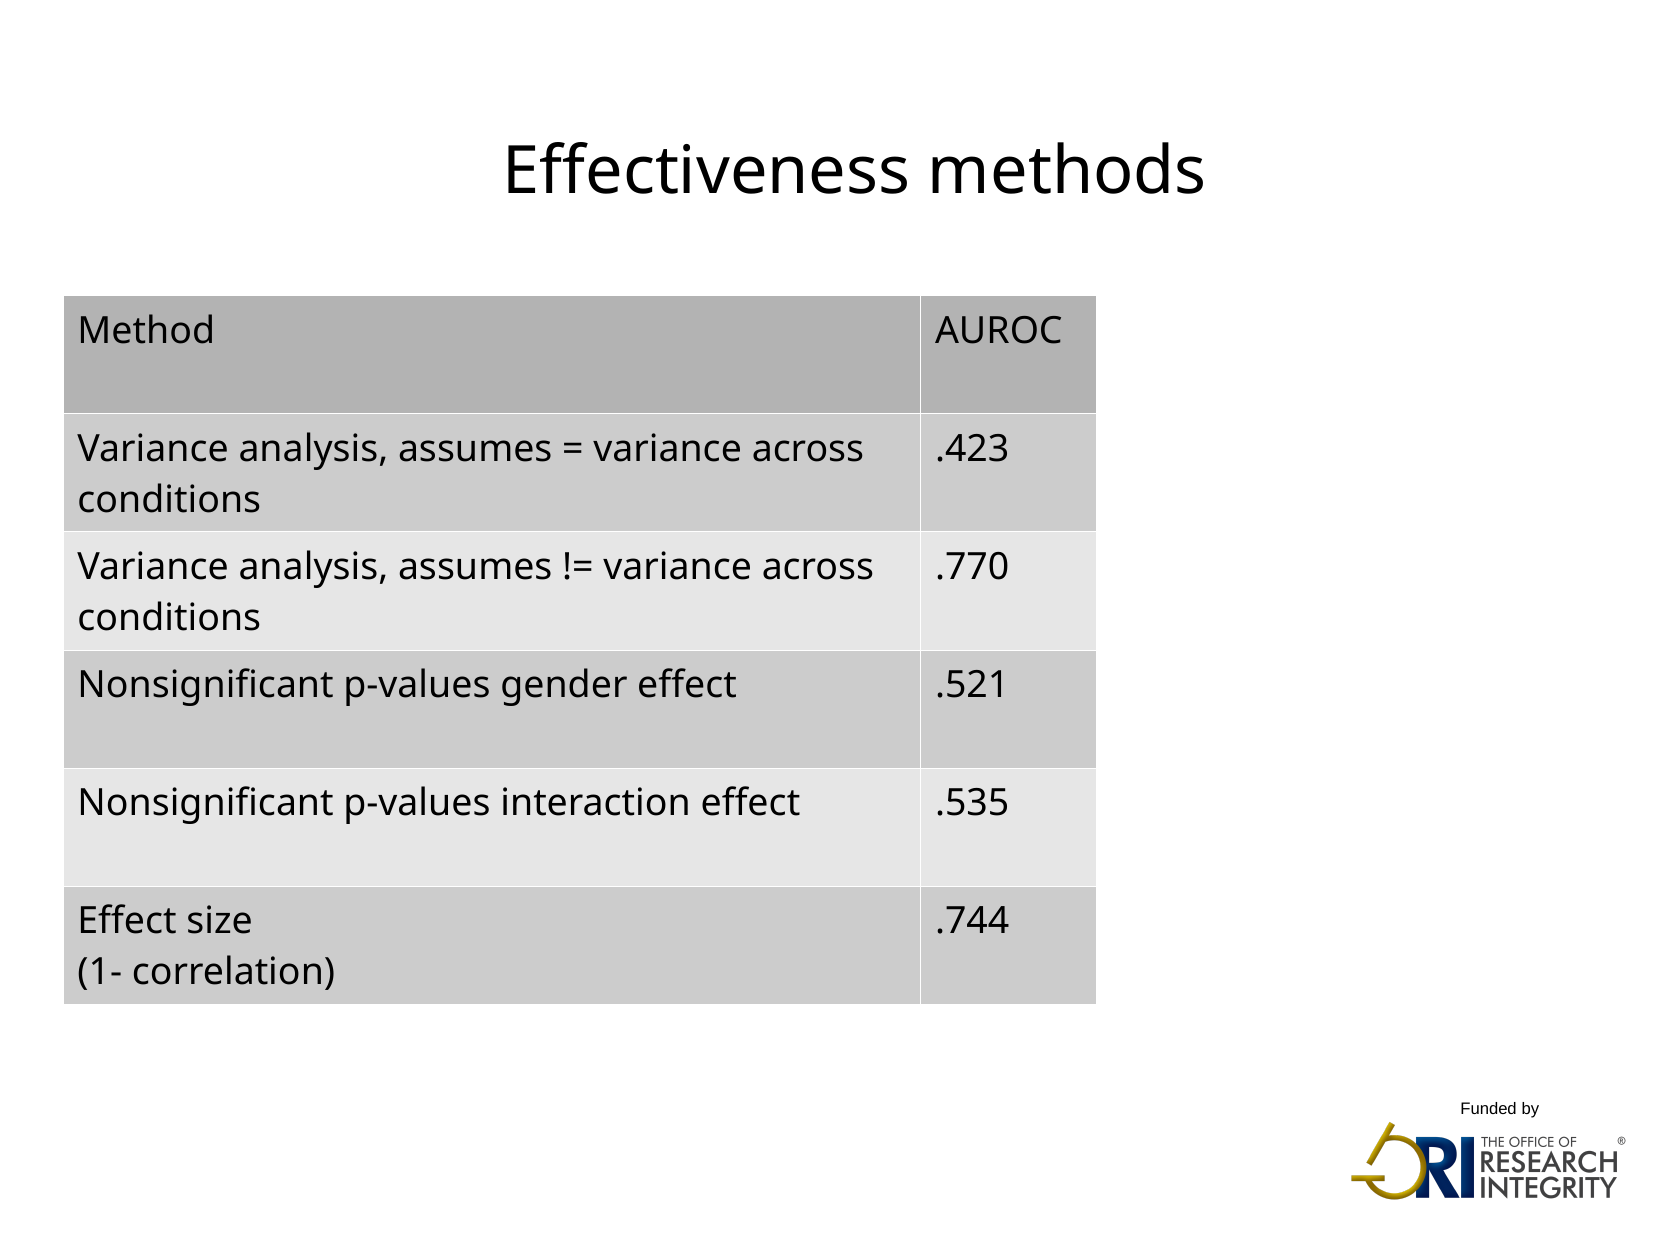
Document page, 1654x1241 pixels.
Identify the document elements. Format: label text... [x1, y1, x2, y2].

table_header AUROC [921, 296, 1096, 413]
table_cell Variance analysis, assumes != variance across conditions [64, 532, 920, 650]
table_cell Nonsignificant p-values gender effect [64, 651, 920, 768]
table_cell Effect size (1- correlation) [64, 887, 920, 1004]
table_cell Variance analysis, assumes = variance across conditions [64, 414, 920, 531]
picture [1341, 1109, 1636, 1216]
text_box Funded by [1380, 1091, 1621, 1126]
table_cell .521 [921, 651, 1096, 768]
table_cell .423 [921, 414, 1096, 531]
table_cell Nonsignificant p-values interaction effect [64, 769, 920, 886]
table_cell .535 [921, 769, 1096, 886]
table_cell .744 [921, 887, 1096, 1004]
table_header Method [64, 296, 920, 413]
text_box Effectiveness methods [255, 115, 1456, 211]
table_cell .770 [921, 532, 1096, 650]
